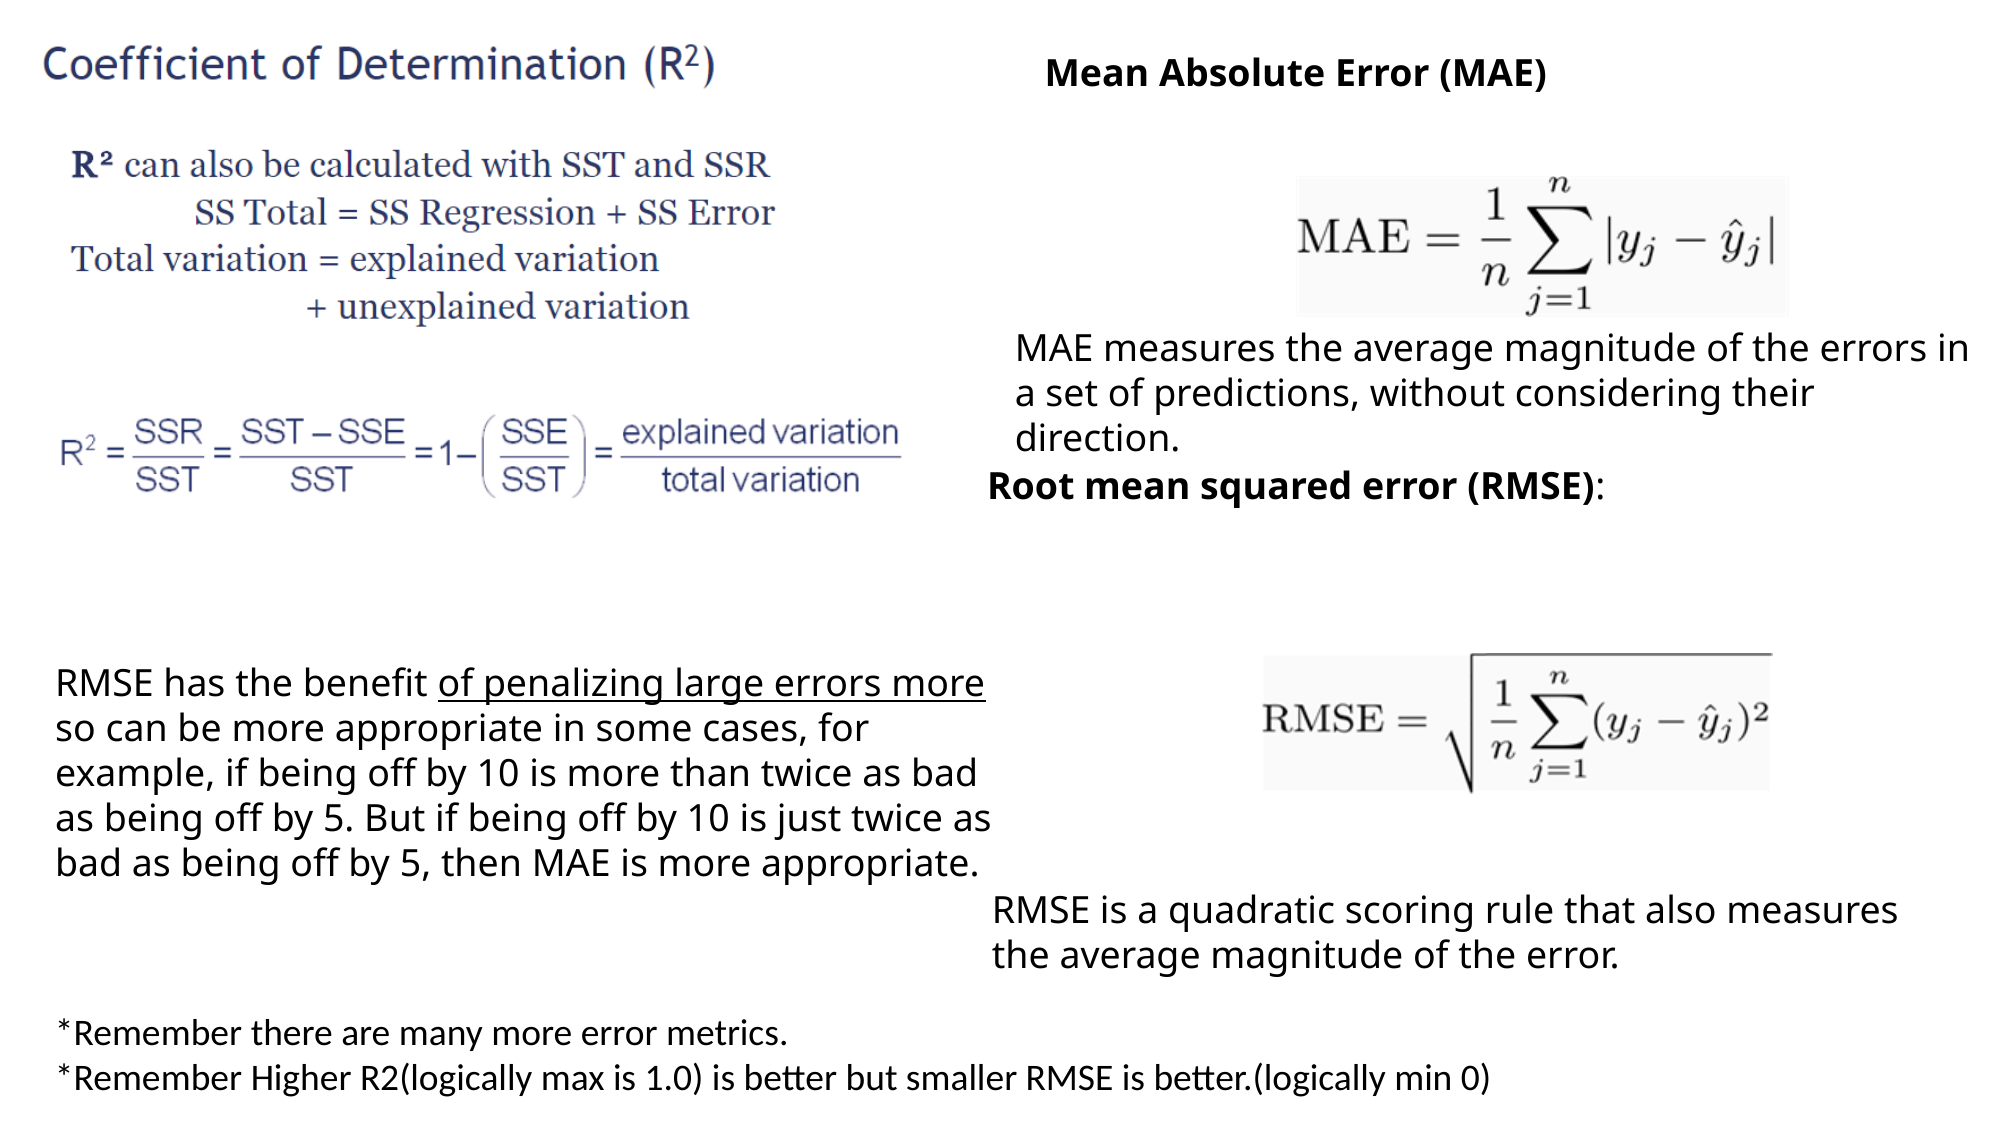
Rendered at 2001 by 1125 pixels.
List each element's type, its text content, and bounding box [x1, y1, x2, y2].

text_box *Remember there are many more error metrics. *Remember Higher R2(logically max is 1.0) is better but smaller RMSE is better.(logically min 0) [40, 1000, 1616, 1106]
text_box RMSE is a quadratic scoring rule that also measures the average magnitude of the error. [977, 878, 1978, 984]
picture [40, 41, 922, 524]
picture [1261, 653, 1773, 794]
text_box Root mean squared error (RMSE): [972, 454, 1621, 515]
text_box RMSE has the benefit of penalizing large errors more so can be more appropriate in some cases, for example, if being off by 10 is more than twice as bad as being off by 5. But if being off by 10 is just twice as bad as being off by 5, then MAE is more appropriate. [40, 651, 1041, 892]
text_box Mean Absolute Error (MAE) [1029, 41, 1563, 102]
text_box MAE measures the average magnitude of the errors in a set of predictions, without considering their direction. [999, 316, 2000, 467]
picture [1296, 176, 1789, 316]
